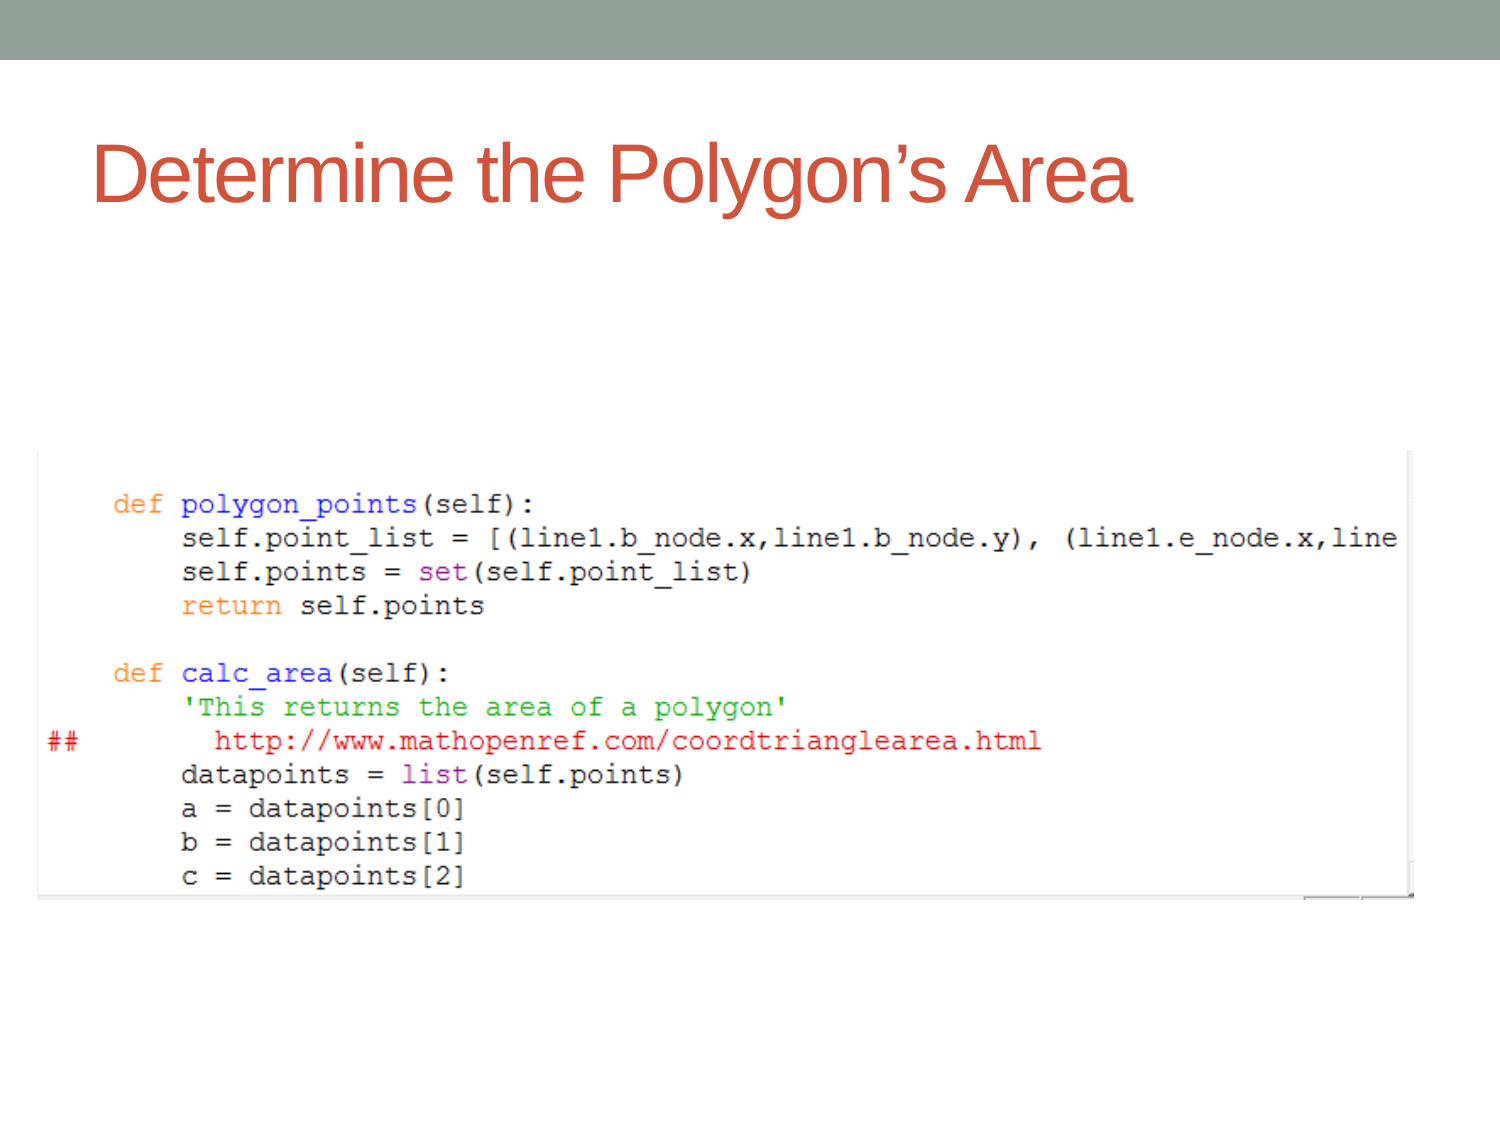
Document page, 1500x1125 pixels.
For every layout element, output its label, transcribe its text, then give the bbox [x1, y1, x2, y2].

title Determine the Polygon’s Area [75, 87, 1426, 251]
picture [37, 450, 1414, 901]
